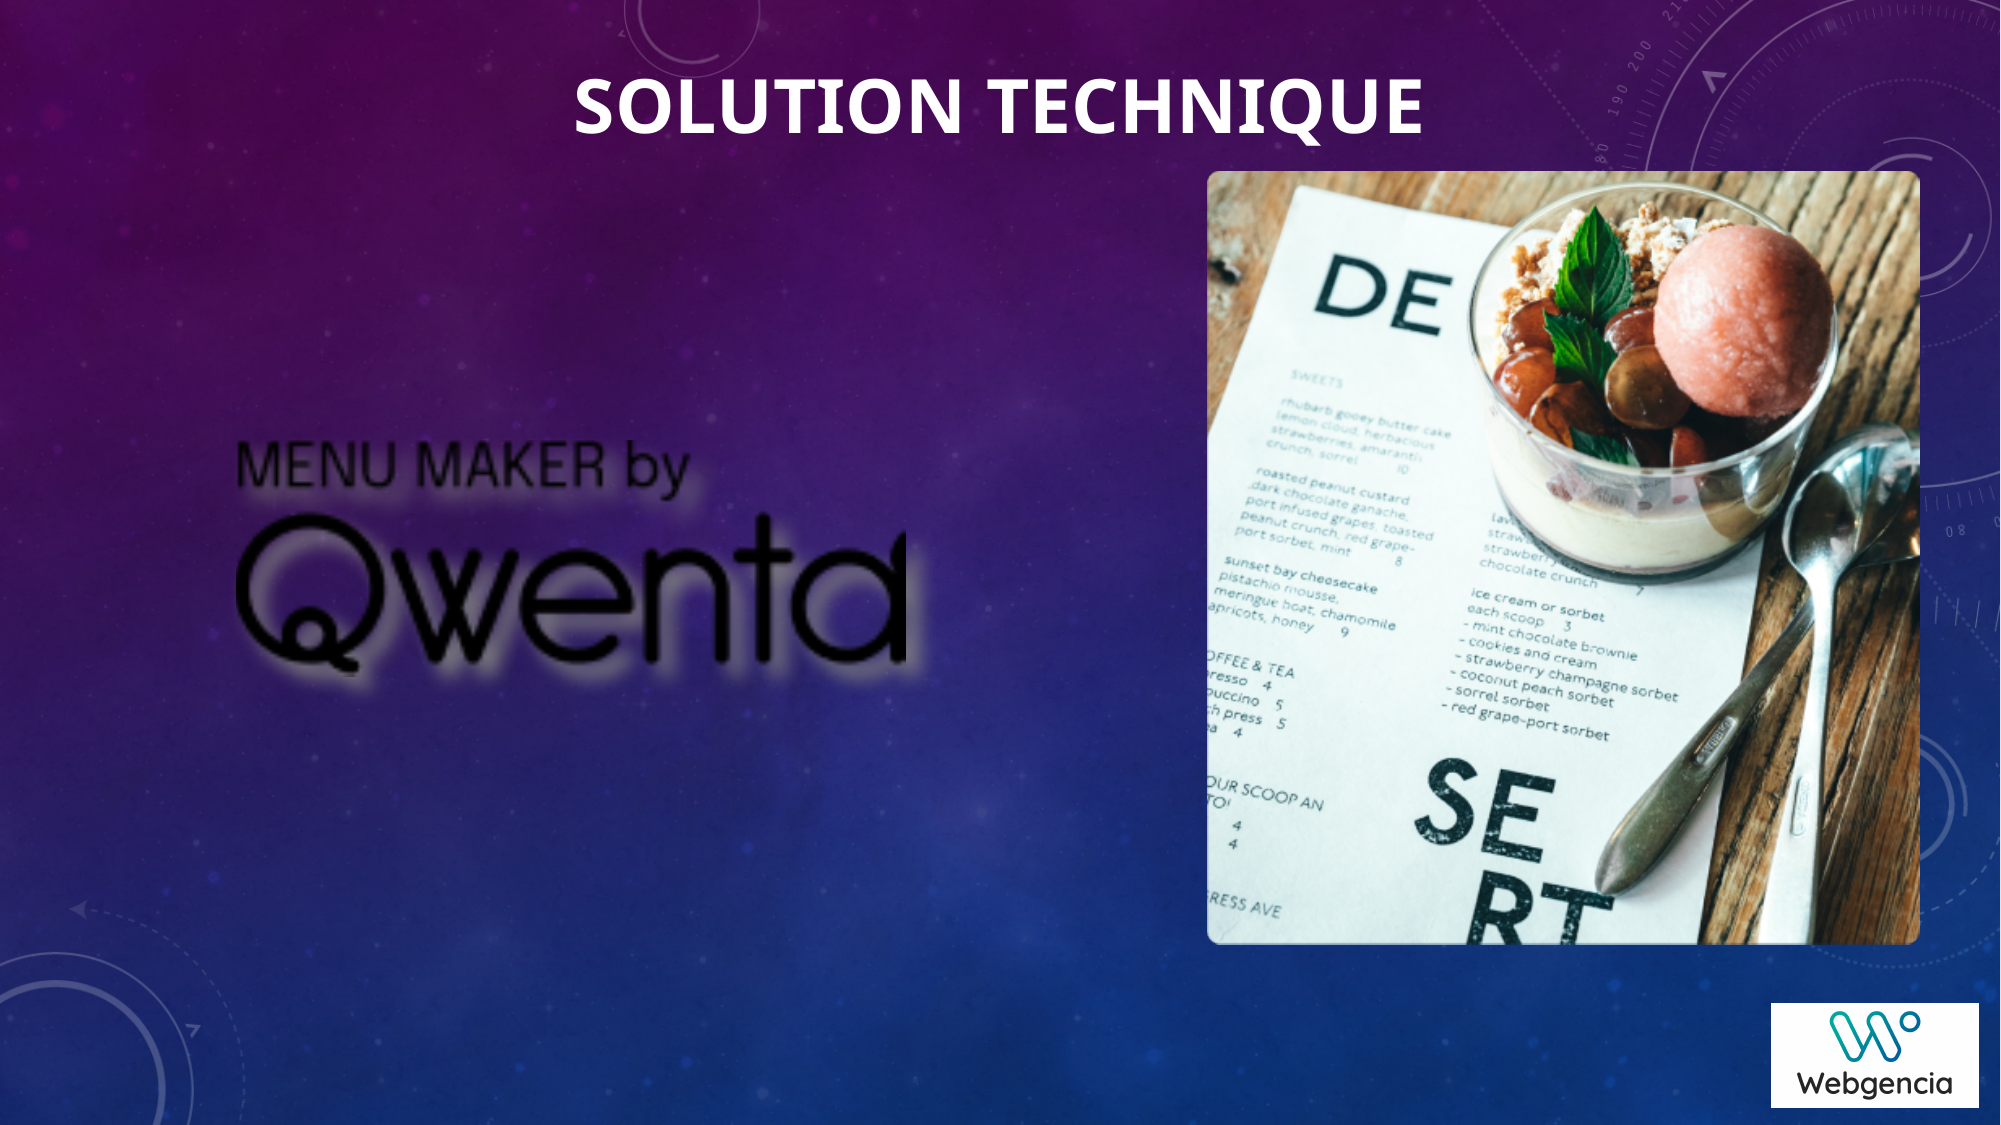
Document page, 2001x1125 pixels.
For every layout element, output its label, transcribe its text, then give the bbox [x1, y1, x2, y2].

title solution technique [155, 35, 1845, 172]
picture [0, 0, 2001, 1125]
